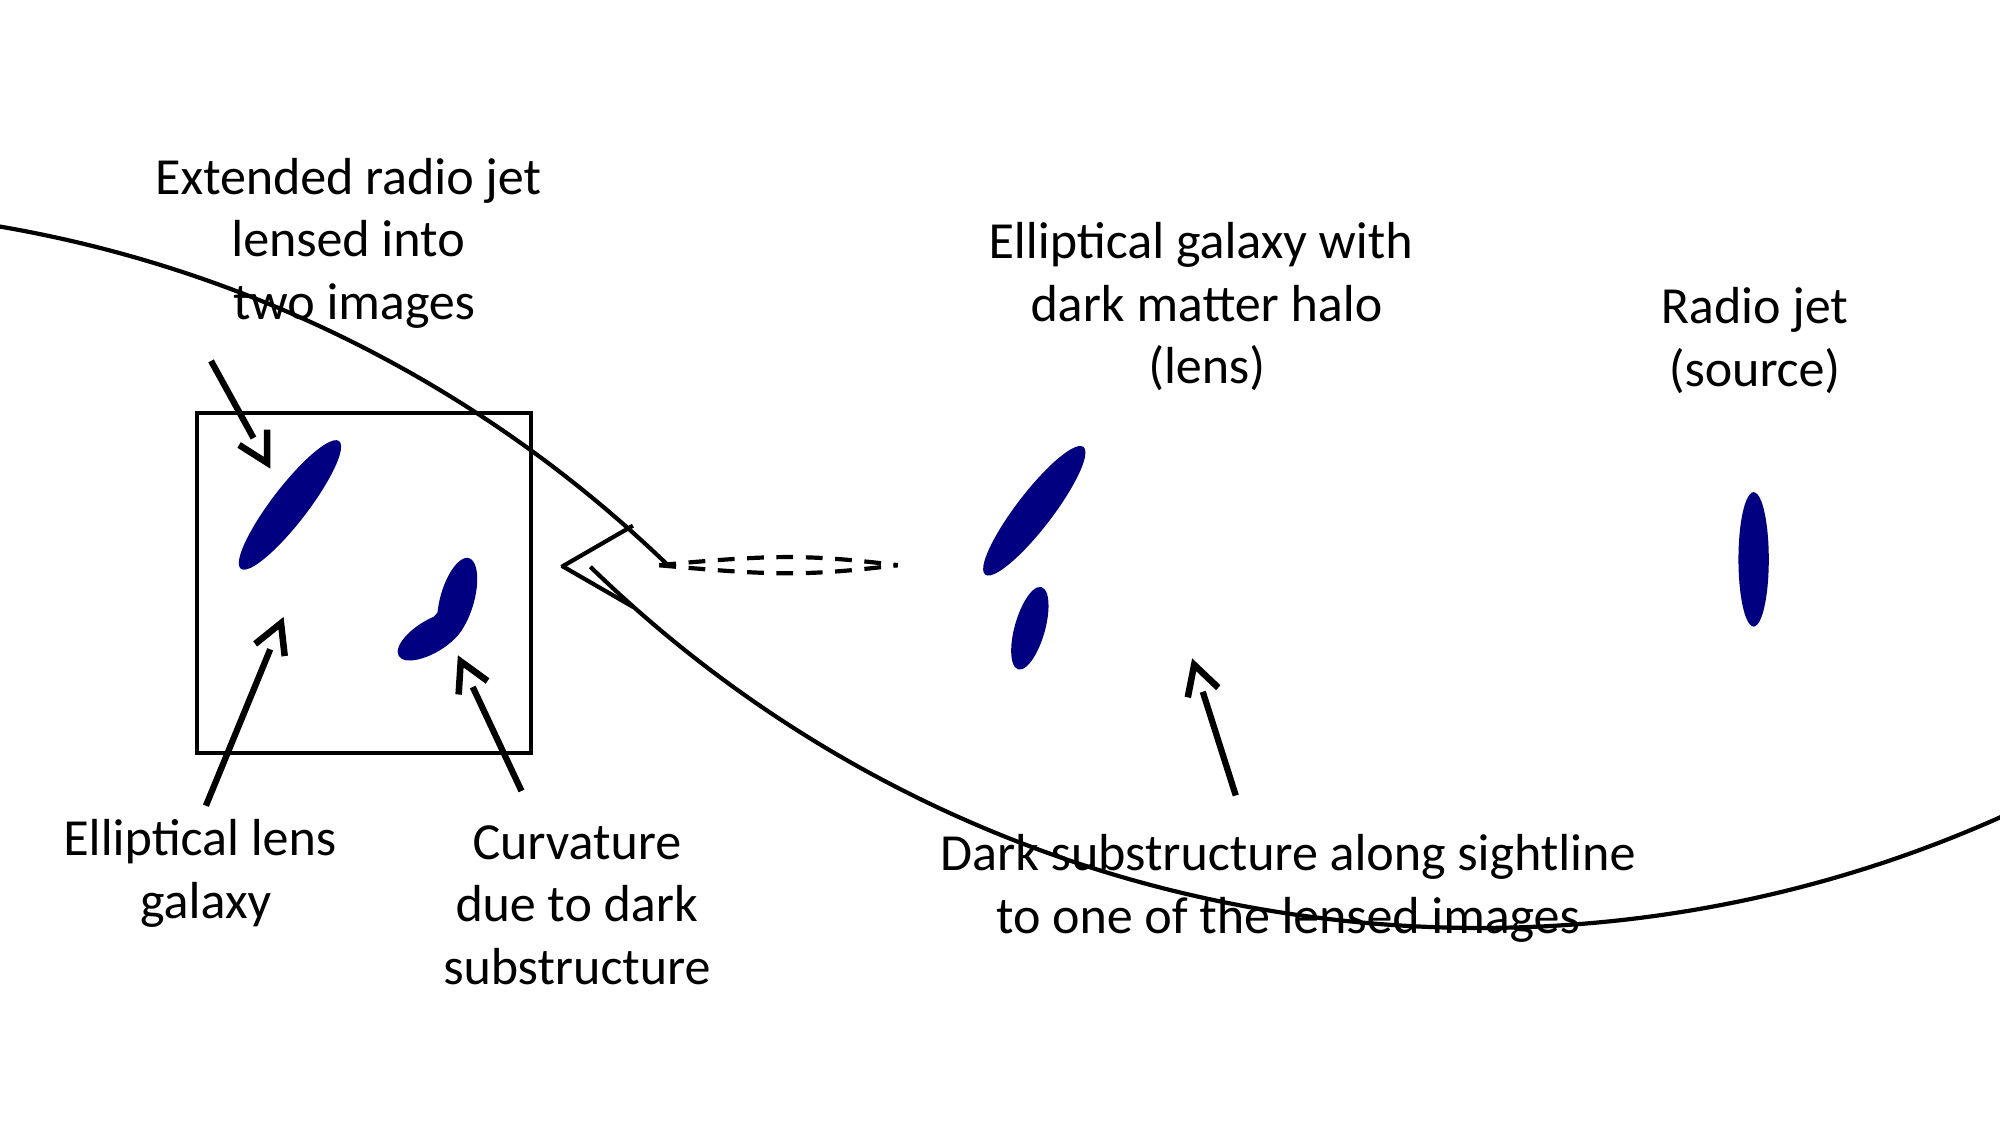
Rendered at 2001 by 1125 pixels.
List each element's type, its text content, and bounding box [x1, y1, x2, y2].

text_box [1738, 492, 1769, 627]
text_box [983, 417, 1086, 725]
text_box Radio jet (source) [1645, 264, 1863, 404]
text_box Elliptical galaxy with dark matter halo (lens) [973, 199, 1440, 402]
text_box [238, 440, 342, 570]
text_box Extended radio jet lensed into two images [140, 134, 568, 338]
text_box [397, 557, 478, 661]
text_box Dark substructure along sightline to one of the lensed images [925, 811, 1651, 952]
text_box Curvature due to dark substructure [428, 799, 726, 1003]
text_box Elliptical lens galaxy [48, 796, 363, 936]
